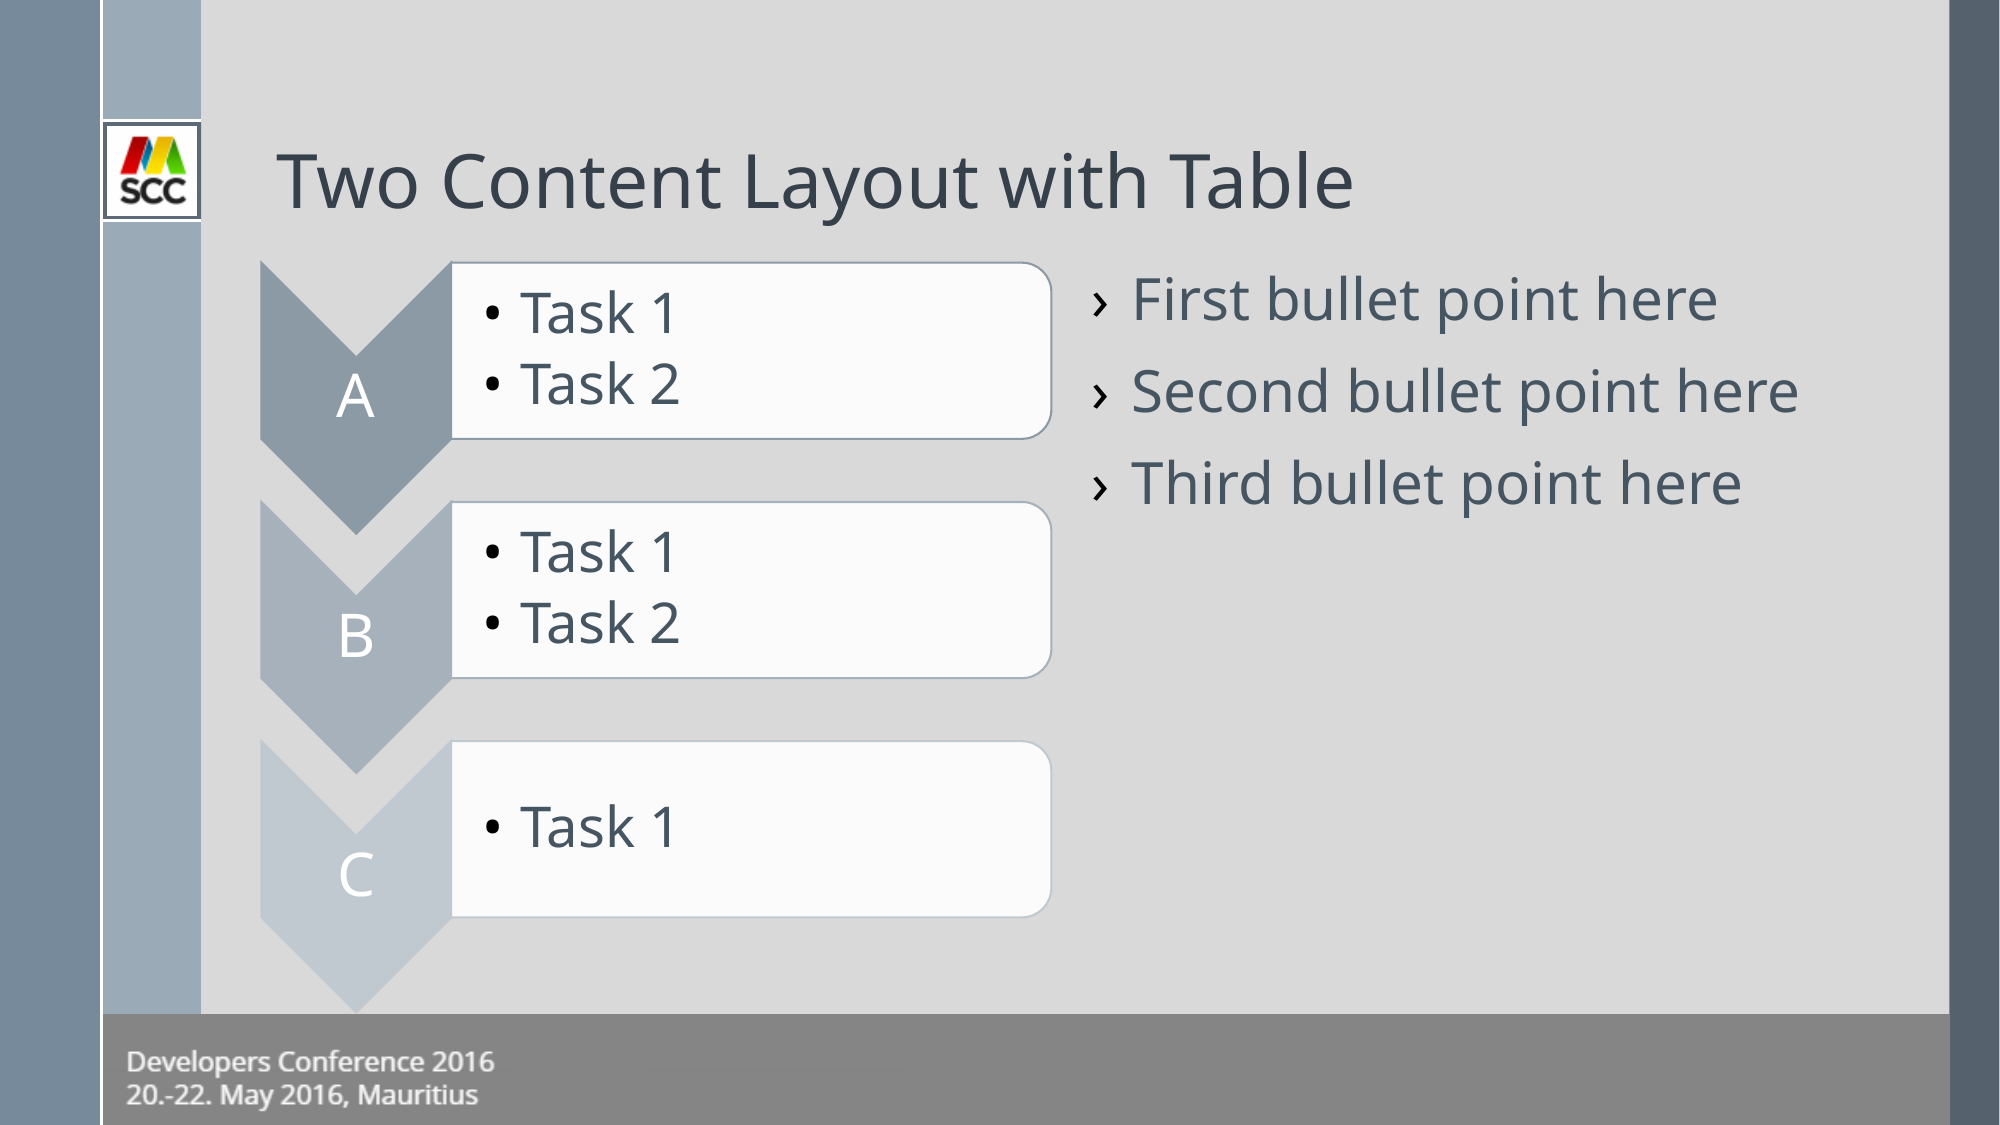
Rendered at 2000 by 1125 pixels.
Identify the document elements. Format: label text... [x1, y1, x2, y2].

text_box Task 1 Task 2 [451, 262, 1052, 439]
list First bullet point here Second bullet point here Third bullet point here [1076, 262, 1867, 1013]
text_box A [261, 262, 452, 534]
text_box C [261, 741, 451, 1013]
text_box B [261, 501, 451, 774]
title Two Content Layout with Table [261, 29, 1867, 233]
text_box Task 1 [451, 741, 1052, 918]
text_box Task 1 Task 2 [451, 501, 1052, 679]
